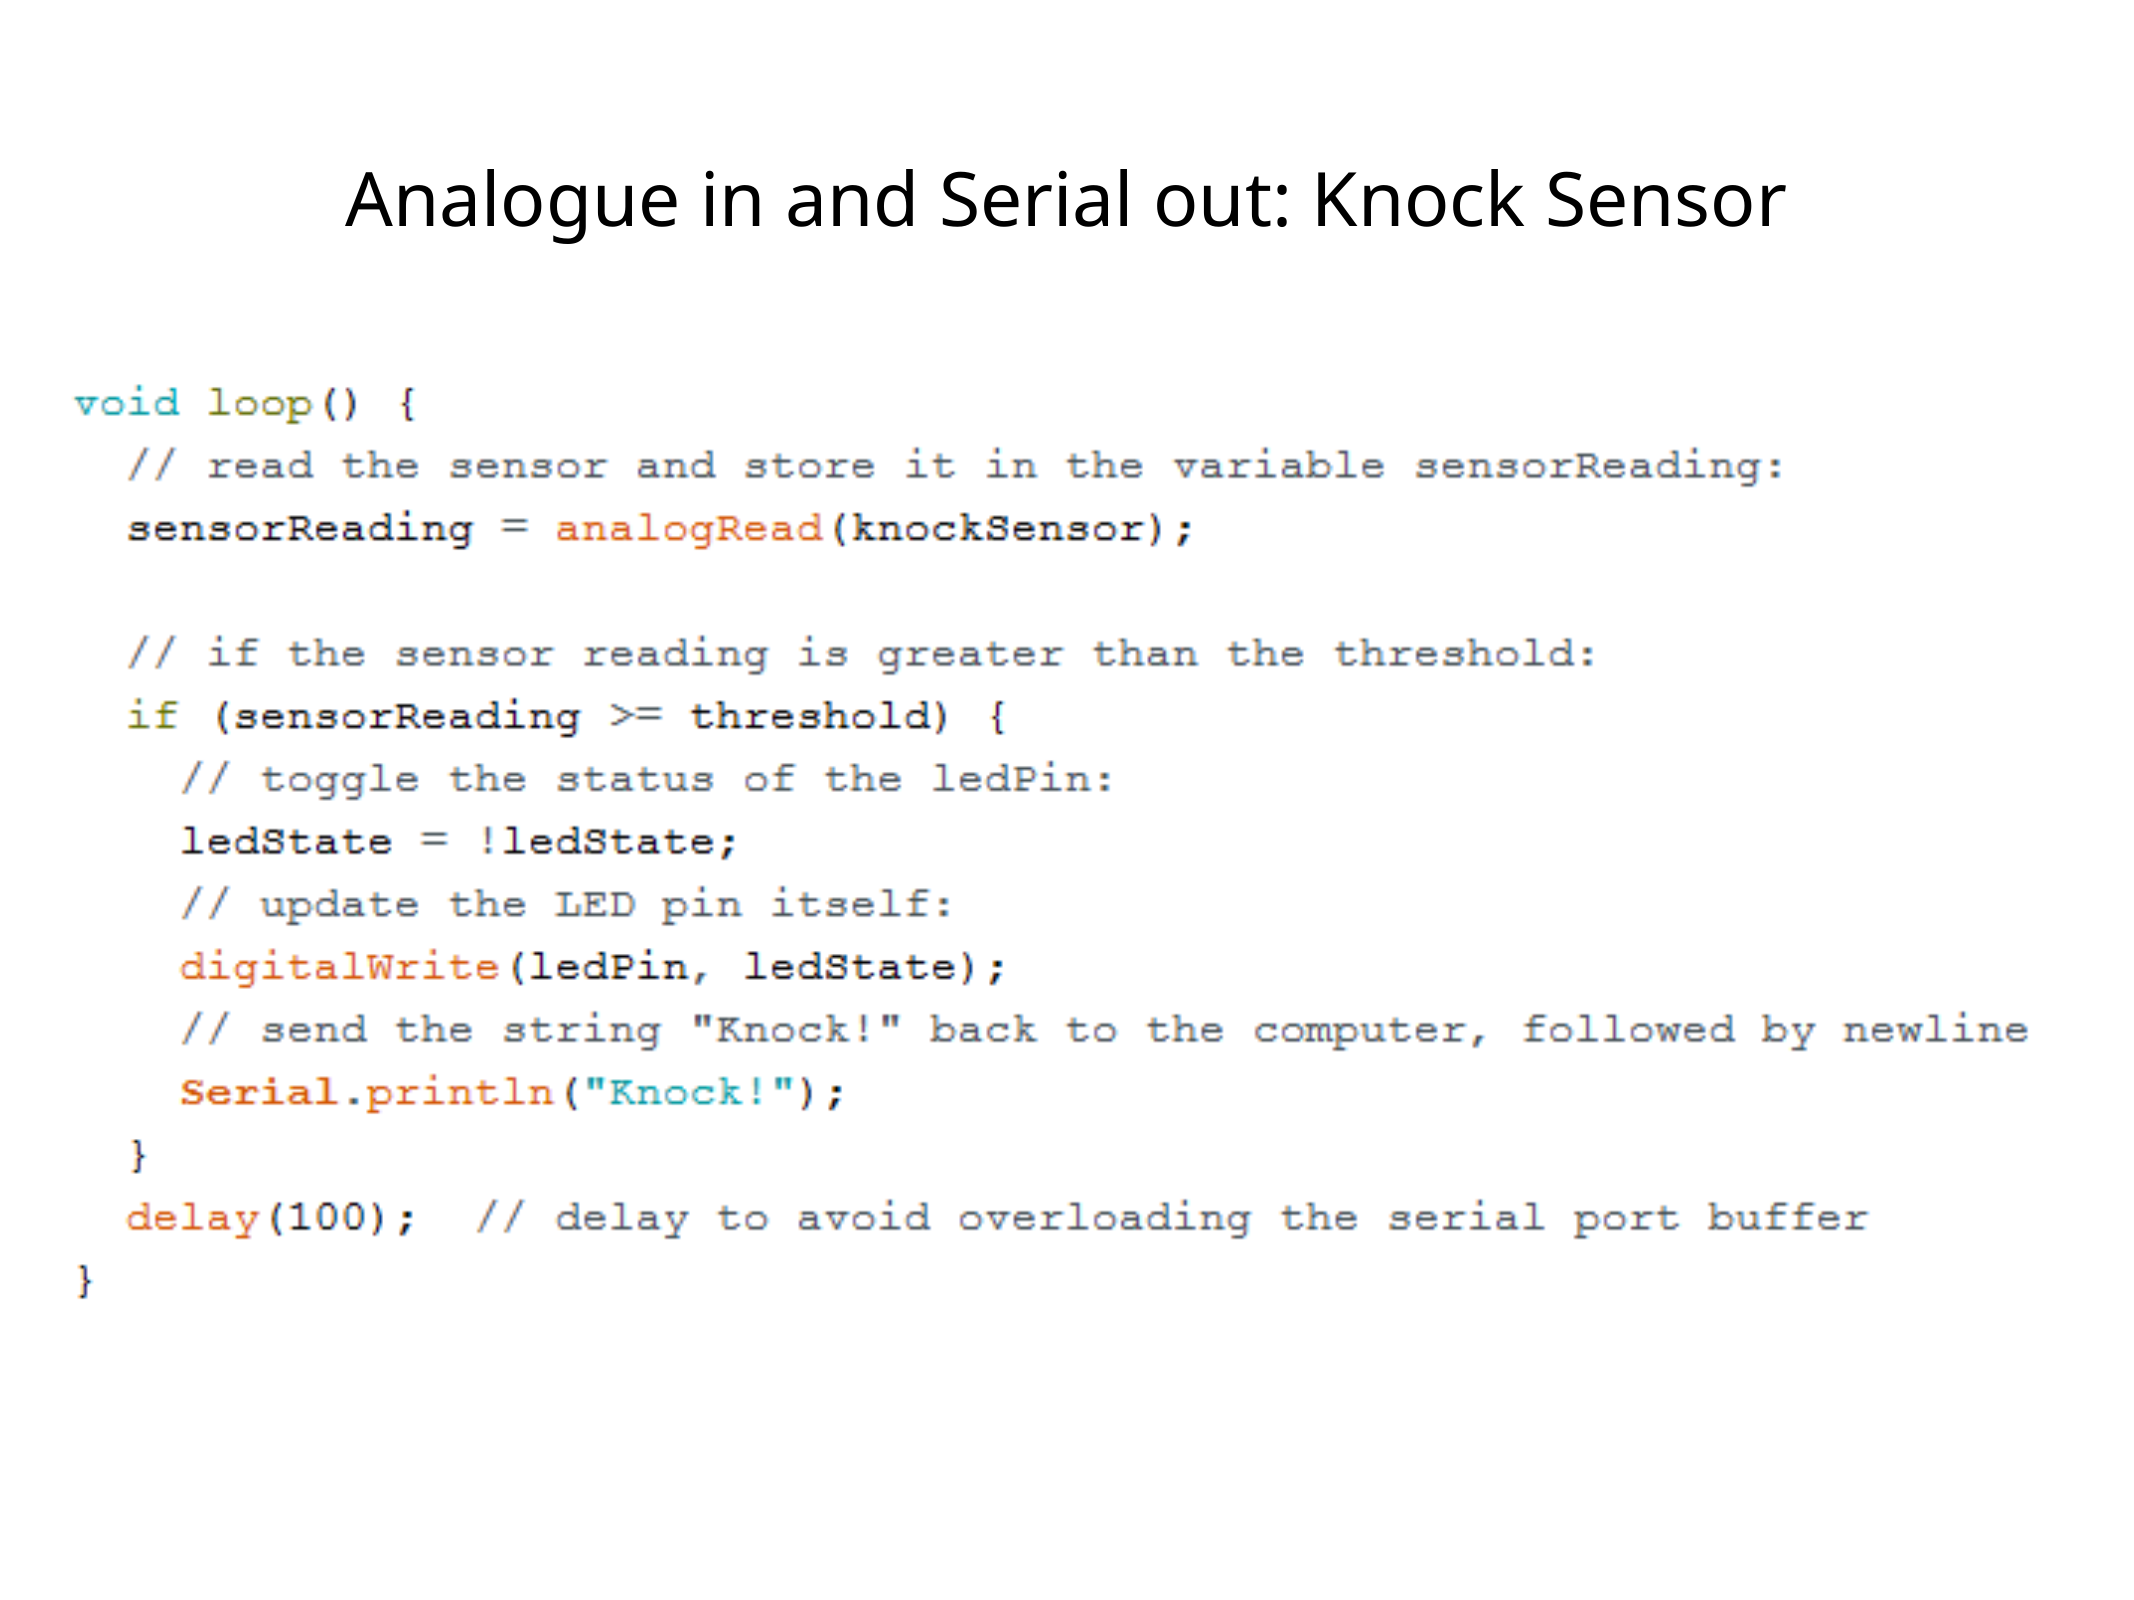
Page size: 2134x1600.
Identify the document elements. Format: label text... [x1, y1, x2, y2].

title Analogue in and Serial out: Knock Sensor [106, 63, 2027, 331]
picture [70, 377, 2067, 1326]
